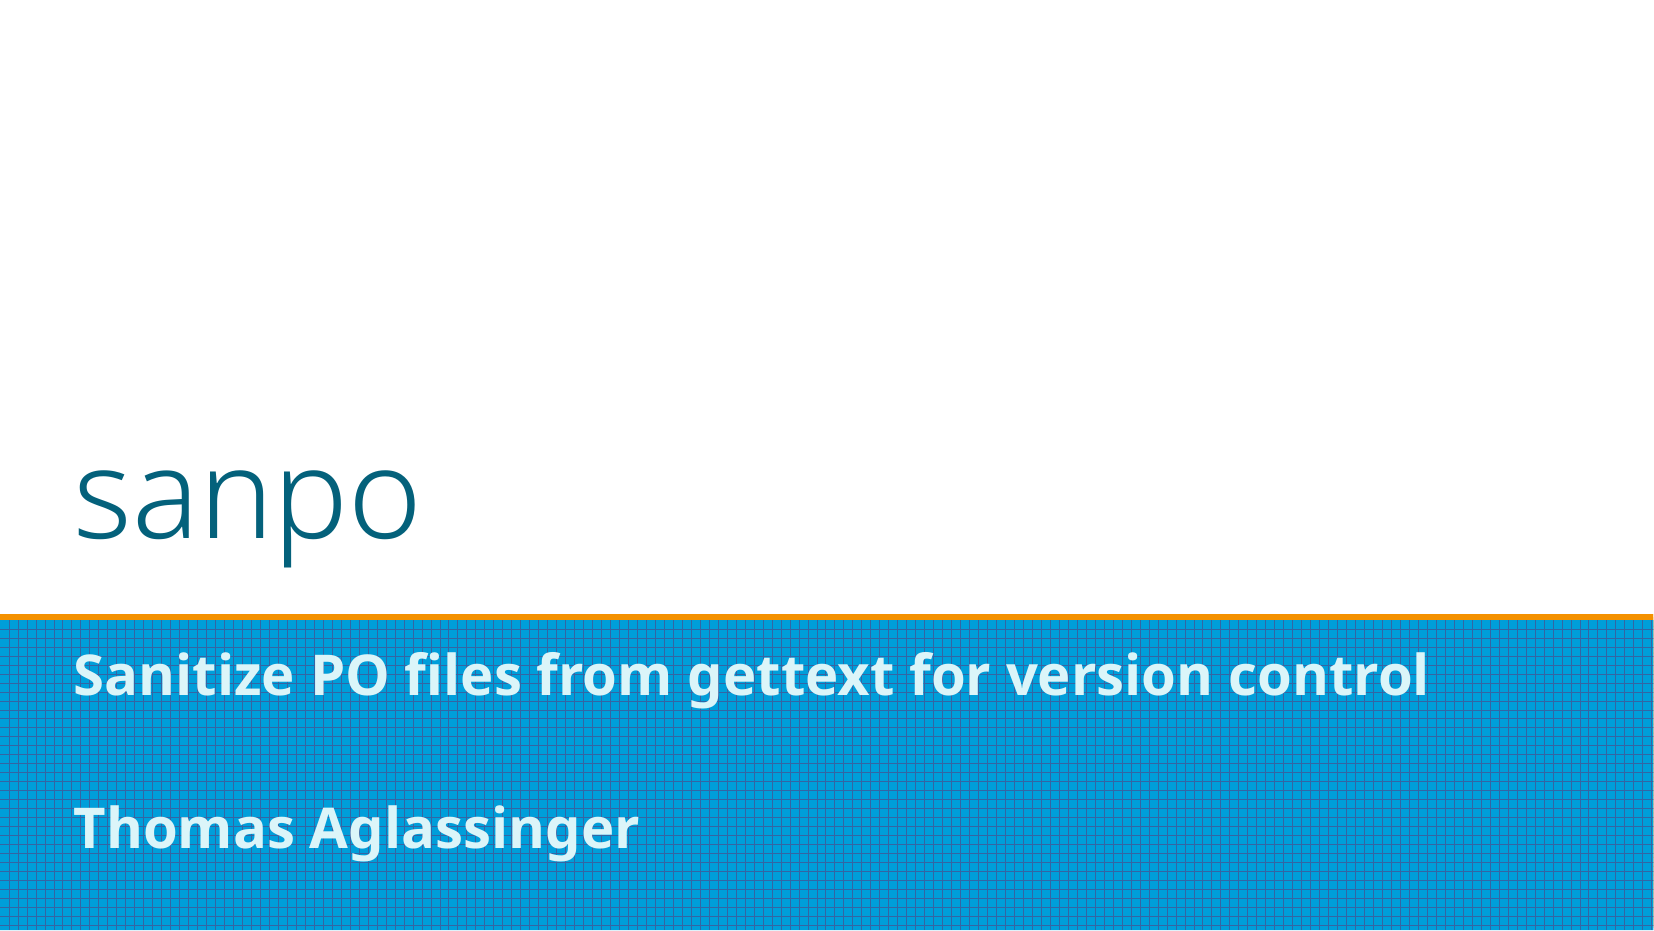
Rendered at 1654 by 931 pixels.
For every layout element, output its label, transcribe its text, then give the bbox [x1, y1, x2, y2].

subtitle Sanitize PO files from gettext for version control Thomas Aglassinger [73, 634, 1551, 847]
title sanpo [73, 44, 1551, 576]
